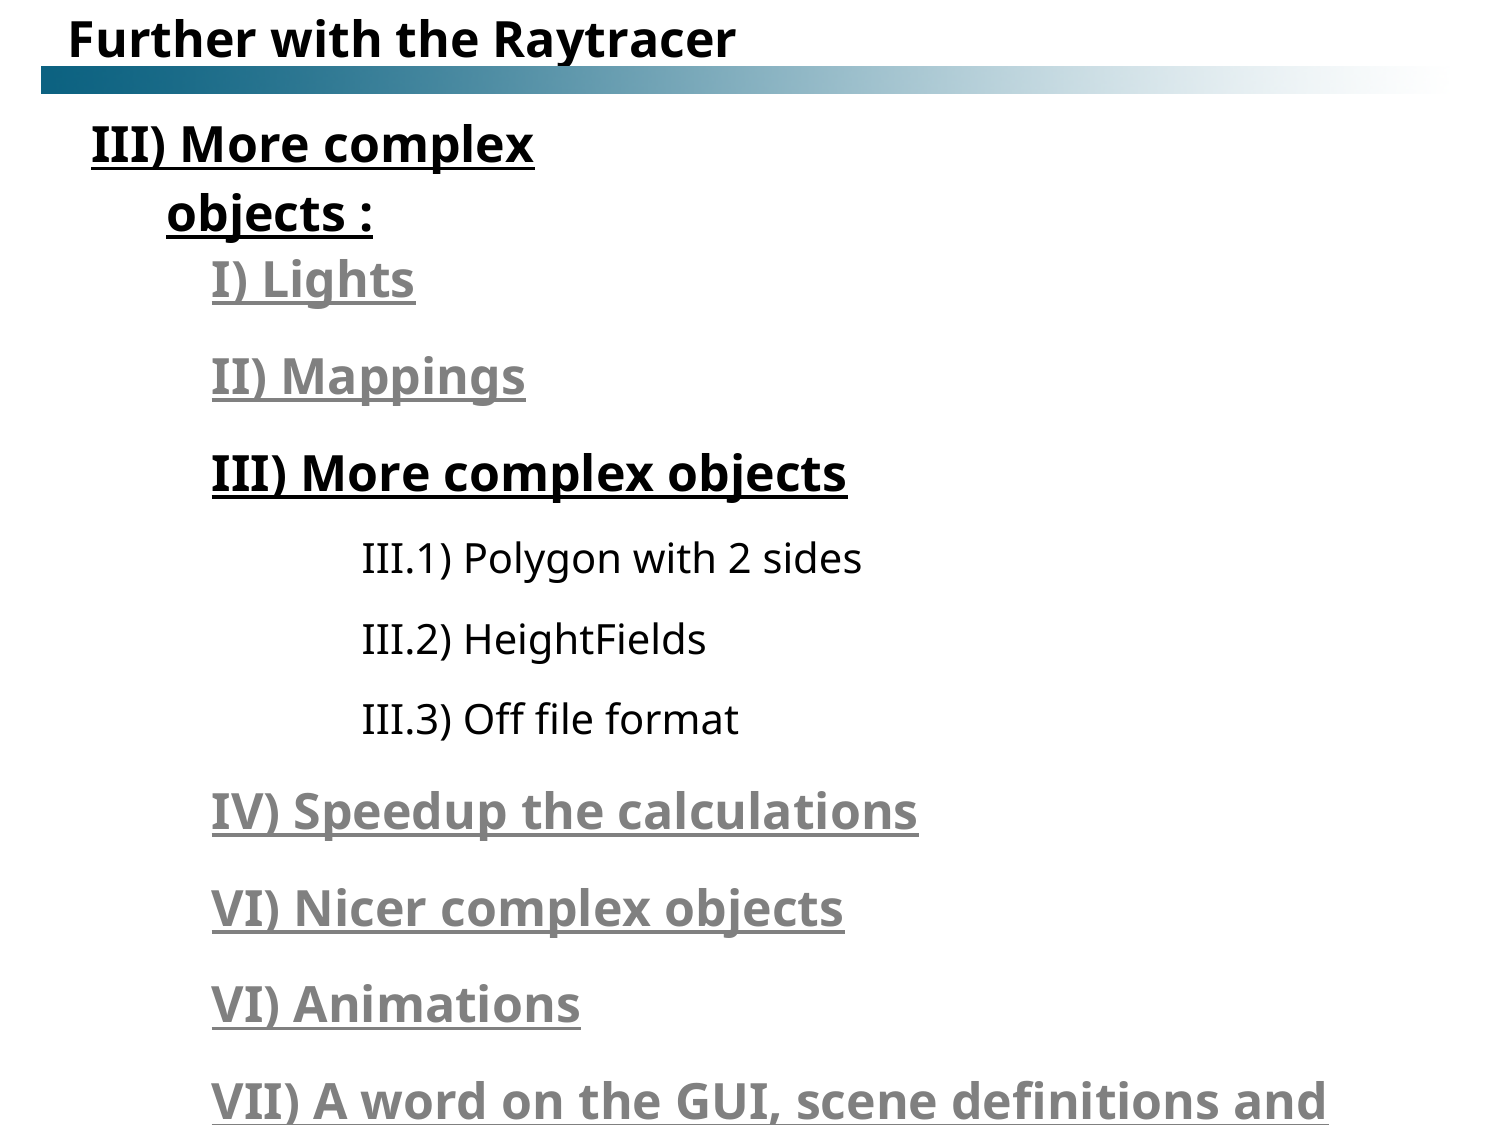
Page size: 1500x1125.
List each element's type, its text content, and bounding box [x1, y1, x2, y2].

text_box III) More complex objects : [76, 101, 768, 254]
picture [41, 66, 1471, 94]
title Further with the Raytracer [53, 1, 859, 66]
text_box I) Lights II) Mappings III) More complex objects III.1) Polygon with 2 sides III.2) HeightFields III.3) Off file format IV) Speedup the calculations VI) Nicer complex objects VI) Animations VII) A word on the GUI, scene definitions and bugs [196, 236, 1458, 1125]
